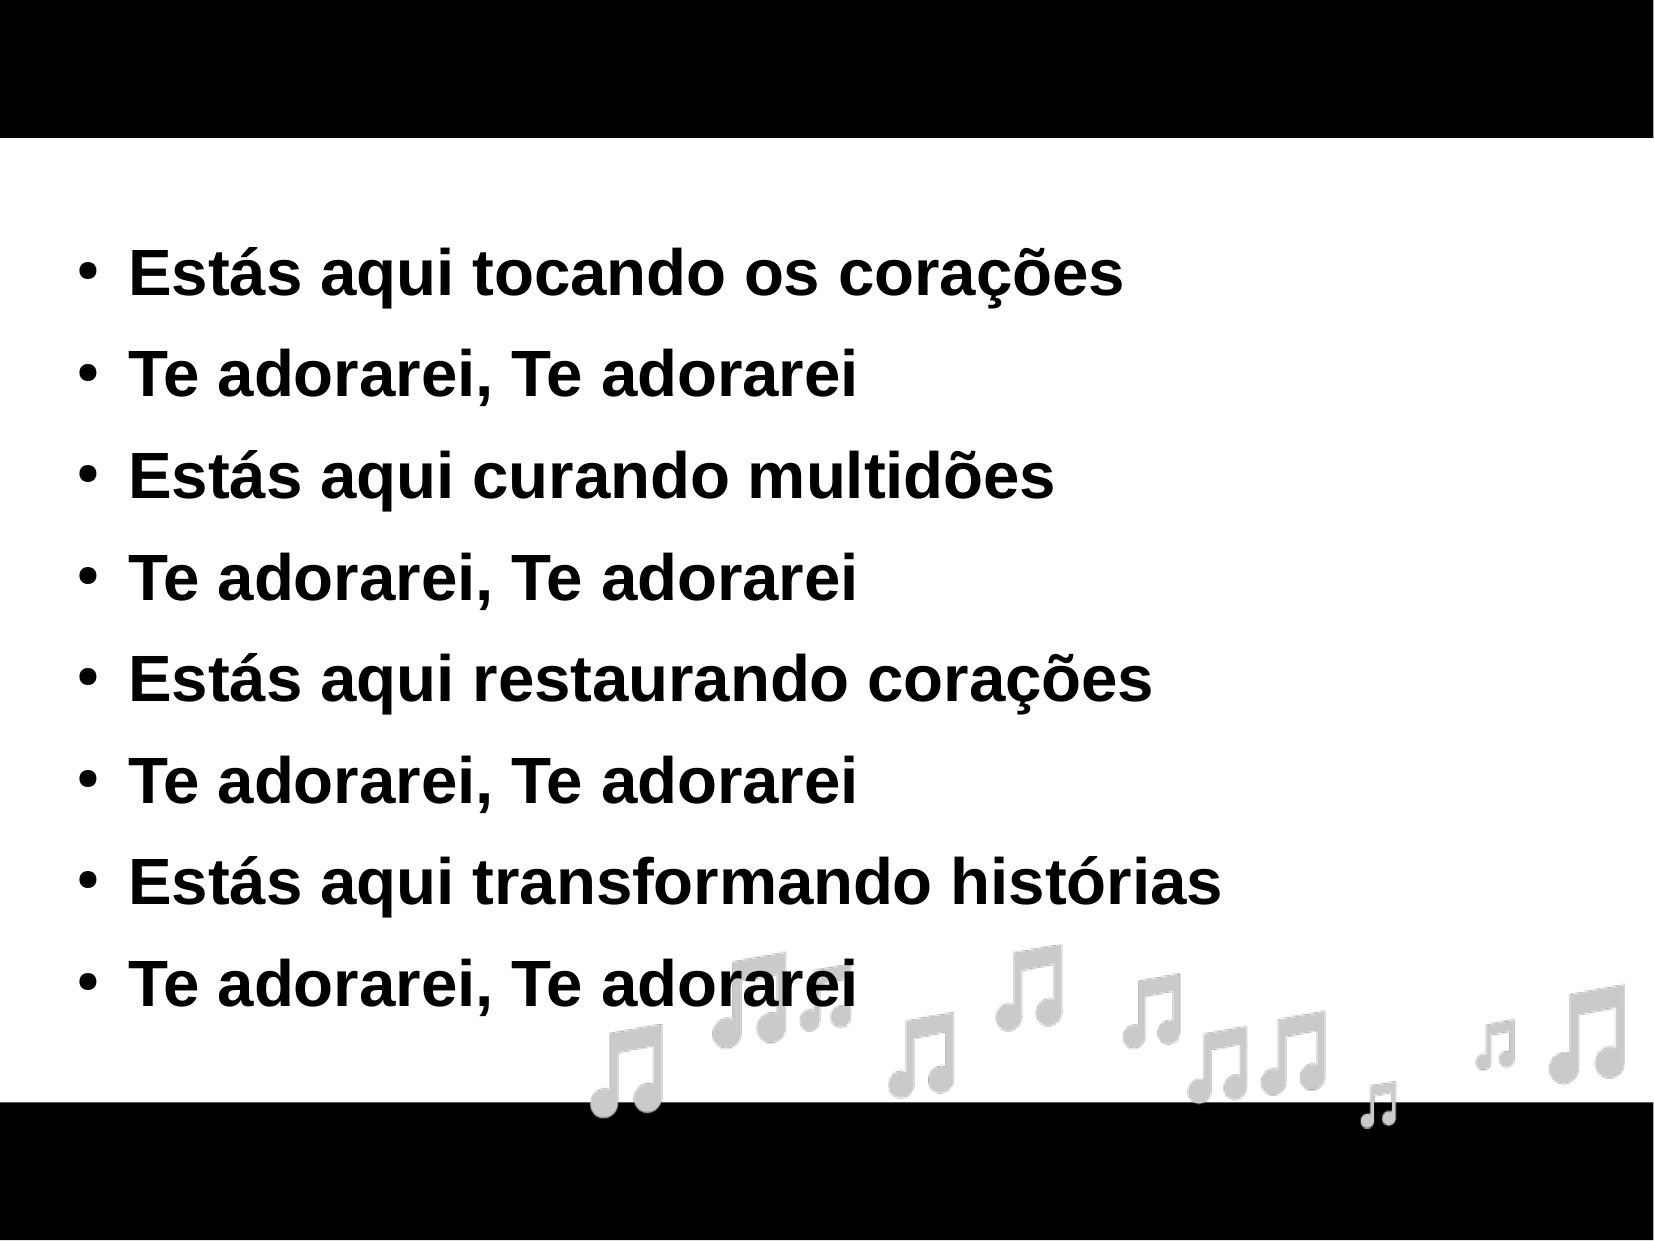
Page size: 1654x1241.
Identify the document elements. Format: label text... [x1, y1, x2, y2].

list Estás aqui tocando os corações Te adorarei, Te adorarei Estás aqui curando multidões Te adorarei, Te adorarei Estás aqui restaurando corações Te adorarei, Te adorarei Estás aqui transformando histórias Te adorarei, Te adorarei [59, 236, 1595, 1024]
